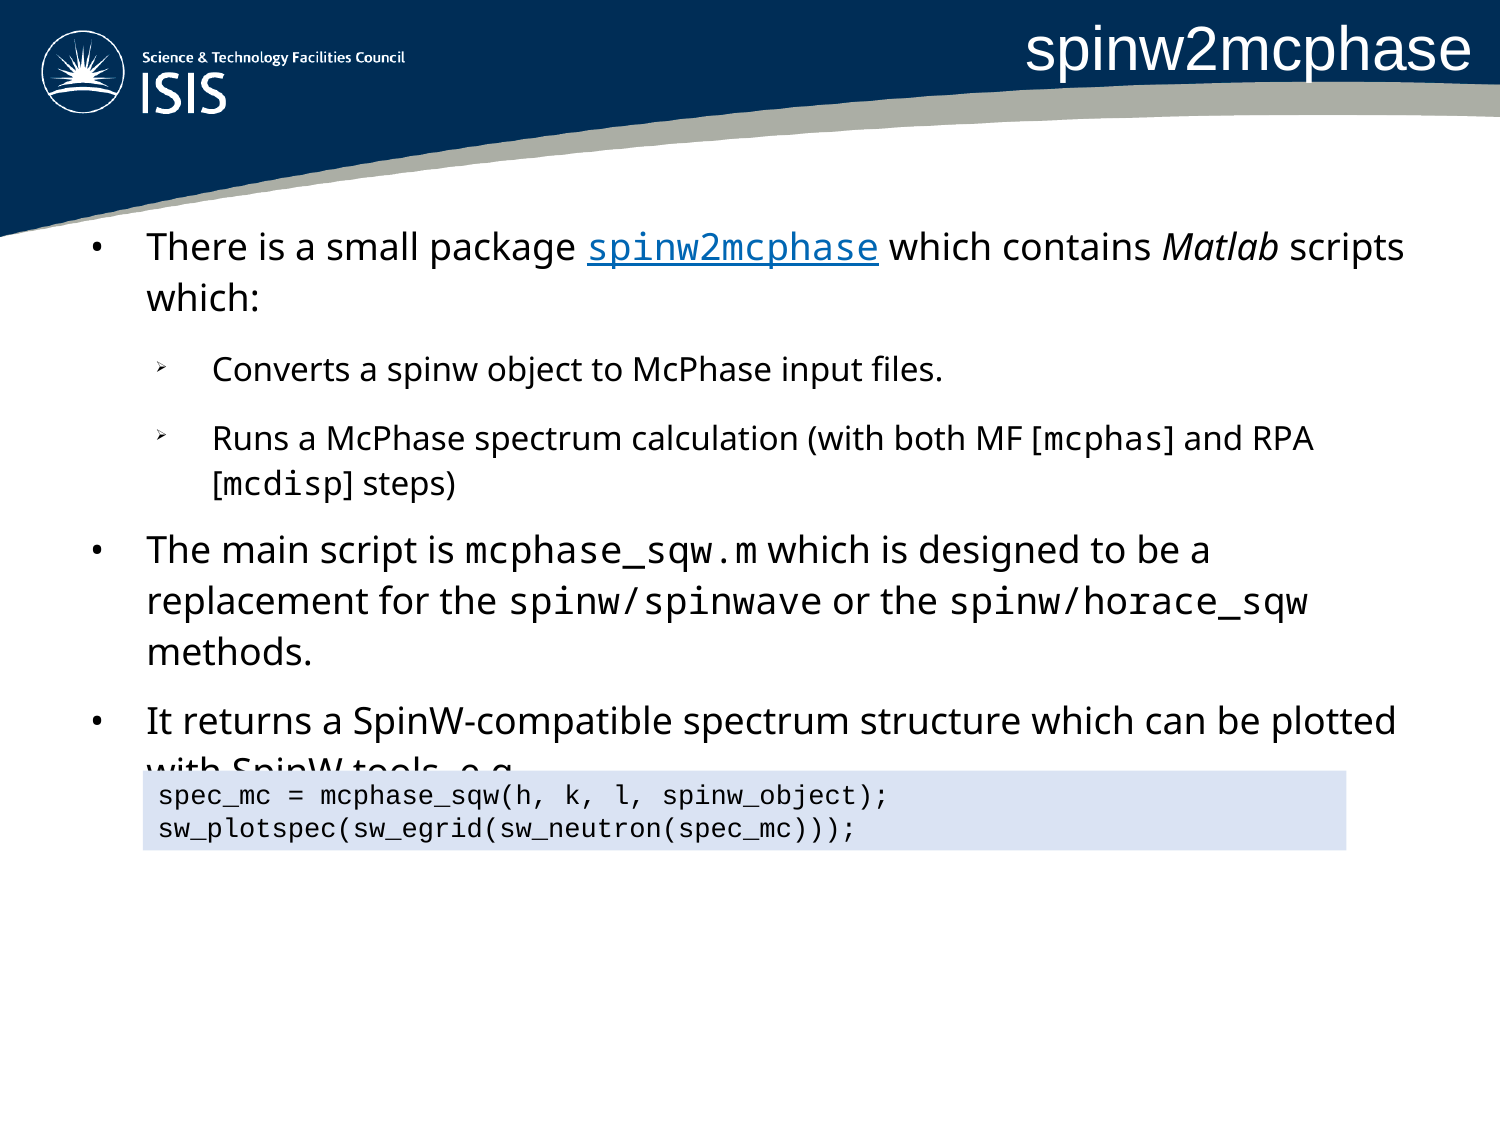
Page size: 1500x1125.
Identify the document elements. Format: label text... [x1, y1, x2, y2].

text_box spec_mc = mcphase_sqw(h, k, l, spinw_object); sw_plotspec(sw_egrid(sw_neutron(spec_mc))); [142, 770, 1347, 851]
picture [0, 0, 1500, 303]
list There is a small package spinw2mcphase which contains Matlab scripts which: Converts a spinw object to McPhase input files. Runs a McPhase spectrum calculation (with both MF [mcphas] and RPA [mcdisp] steps) The main script is mcphase_sqw.m which is designed to be a replacement for the spinw/spinwave or the spinw/horace_sqw methods. It returns a SpinW-compatible spectrum structure which can be plotted with SpinW tools, e.g. [75, 212, 1424, 1025]
text_box spinw2mcphase [460, 6, 1489, 92]
